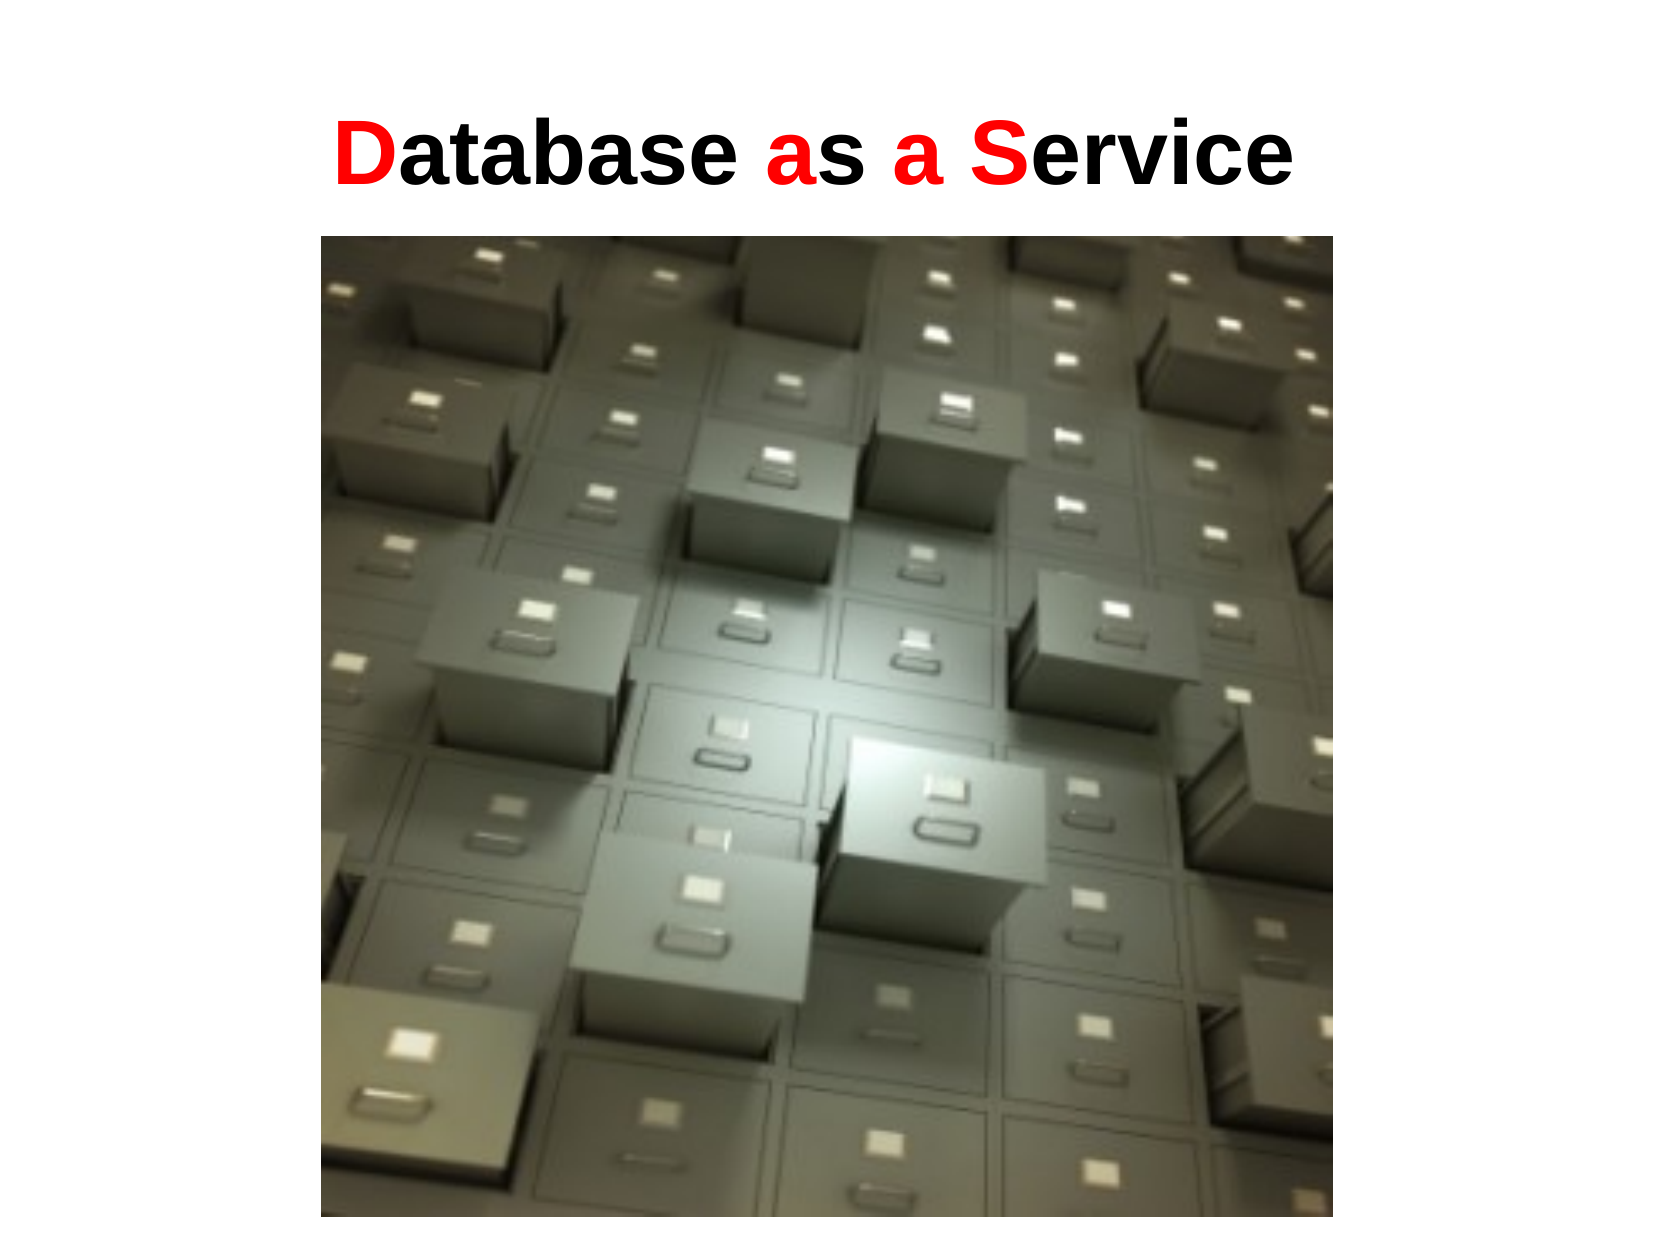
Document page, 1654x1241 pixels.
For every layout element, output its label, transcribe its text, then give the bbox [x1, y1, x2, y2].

title Database as a Service [82, 49, 1571, 257]
picture [321, 236, 1333, 1217]
